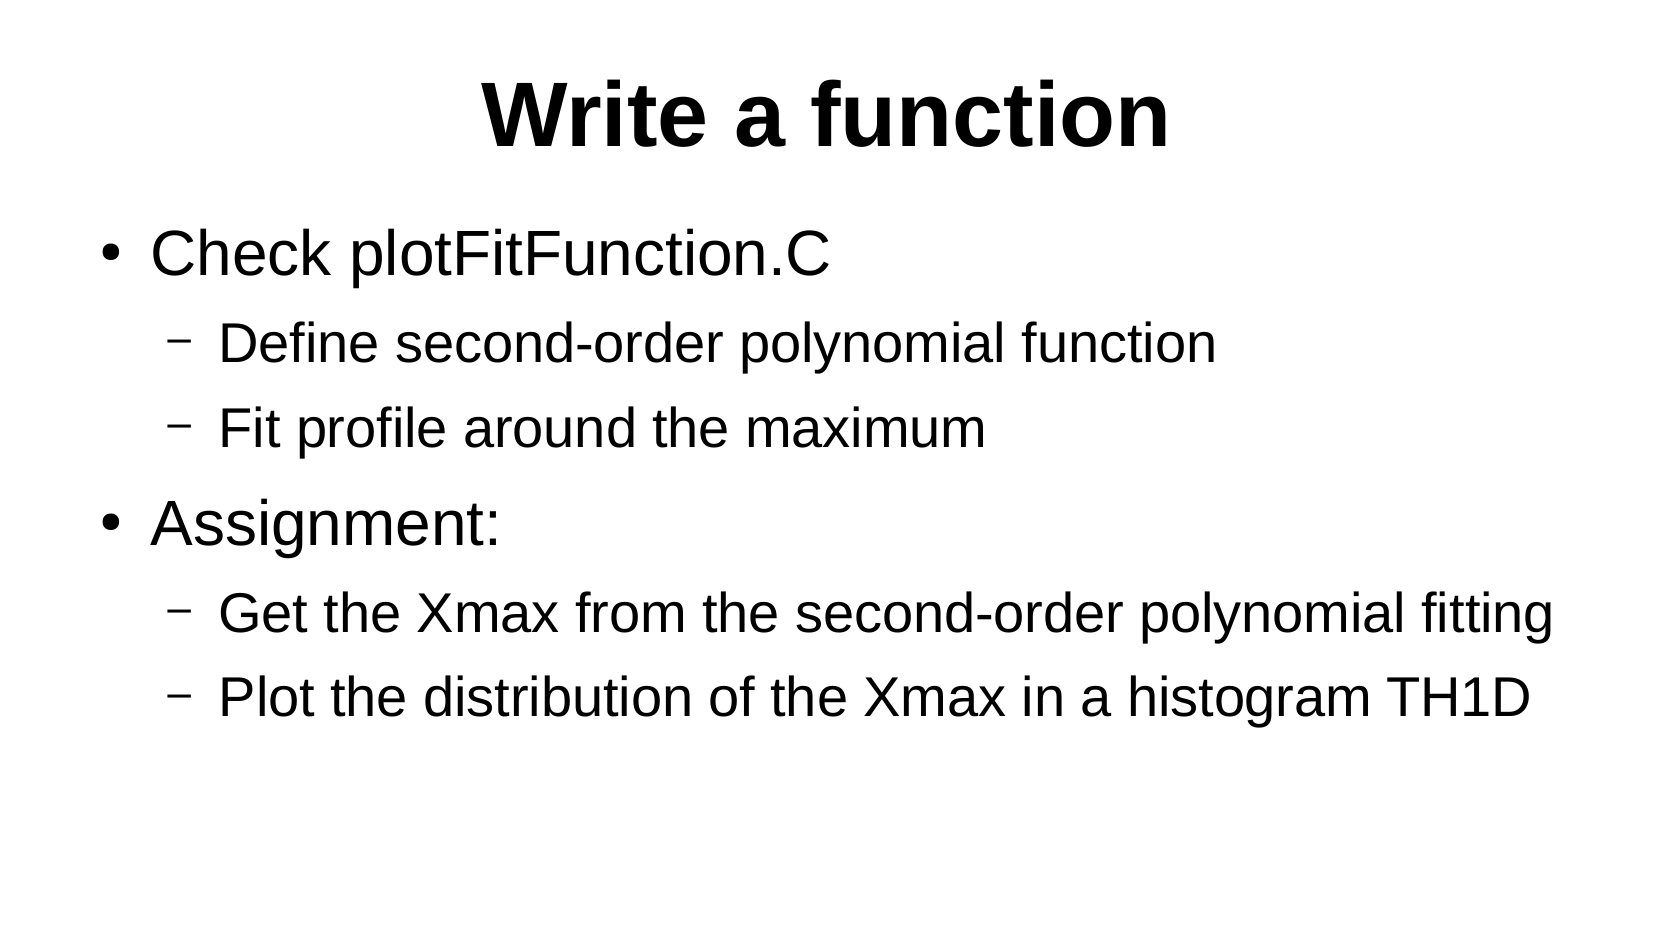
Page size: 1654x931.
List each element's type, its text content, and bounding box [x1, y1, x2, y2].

title Write a function [82, 37, 1571, 193]
list Check plotFitFunction.C Define second-order polynomial function Fit profile around the maximum Assignment: Get the Xmax from the second-order polynomial fitting Plot the distribution of the Xmax in a histogram TH1D [82, 217, 1571, 758]
